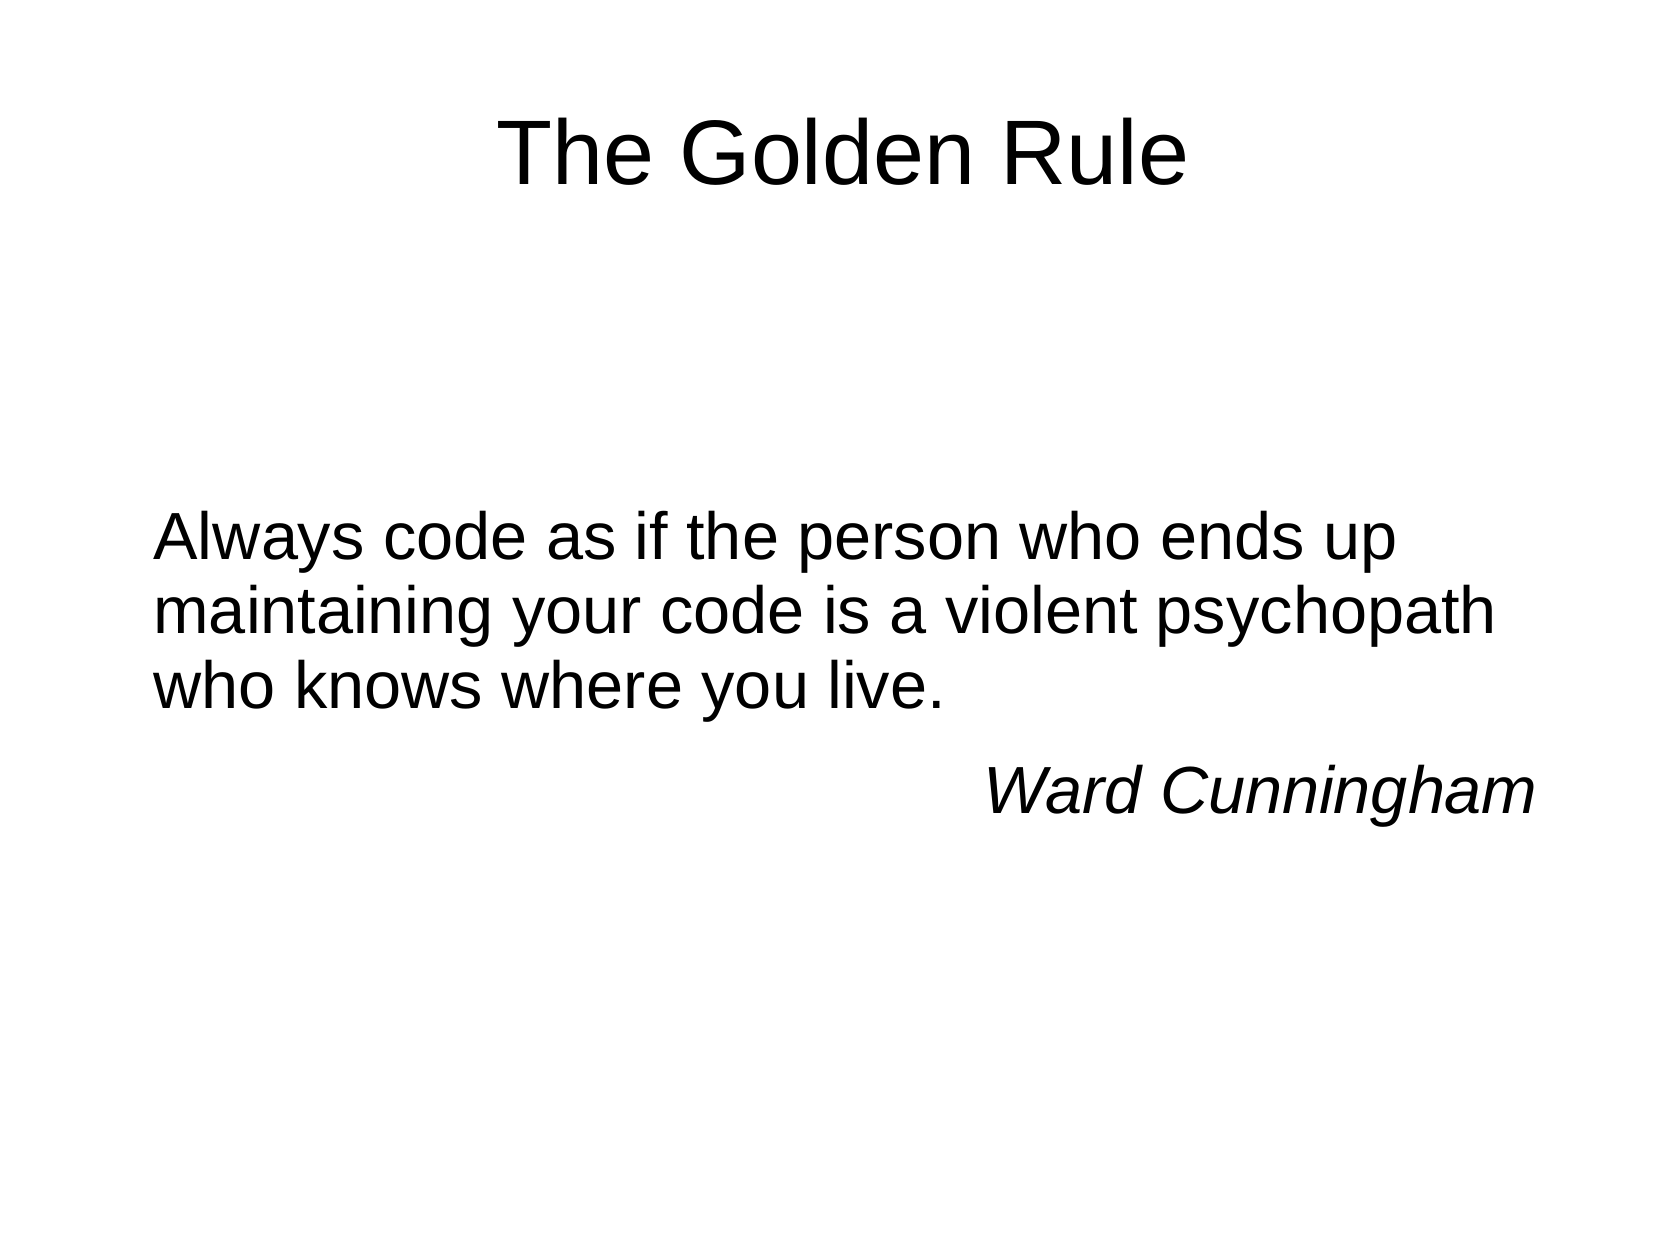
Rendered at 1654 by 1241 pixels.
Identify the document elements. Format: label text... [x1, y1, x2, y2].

title The Golden Rule [82, 49, 1571, 257]
list Always code as if the person who ends up maintaining your code is a violent psychopath who knows where you live. Ward Cunningham [82, 290, 1538, 1010]
